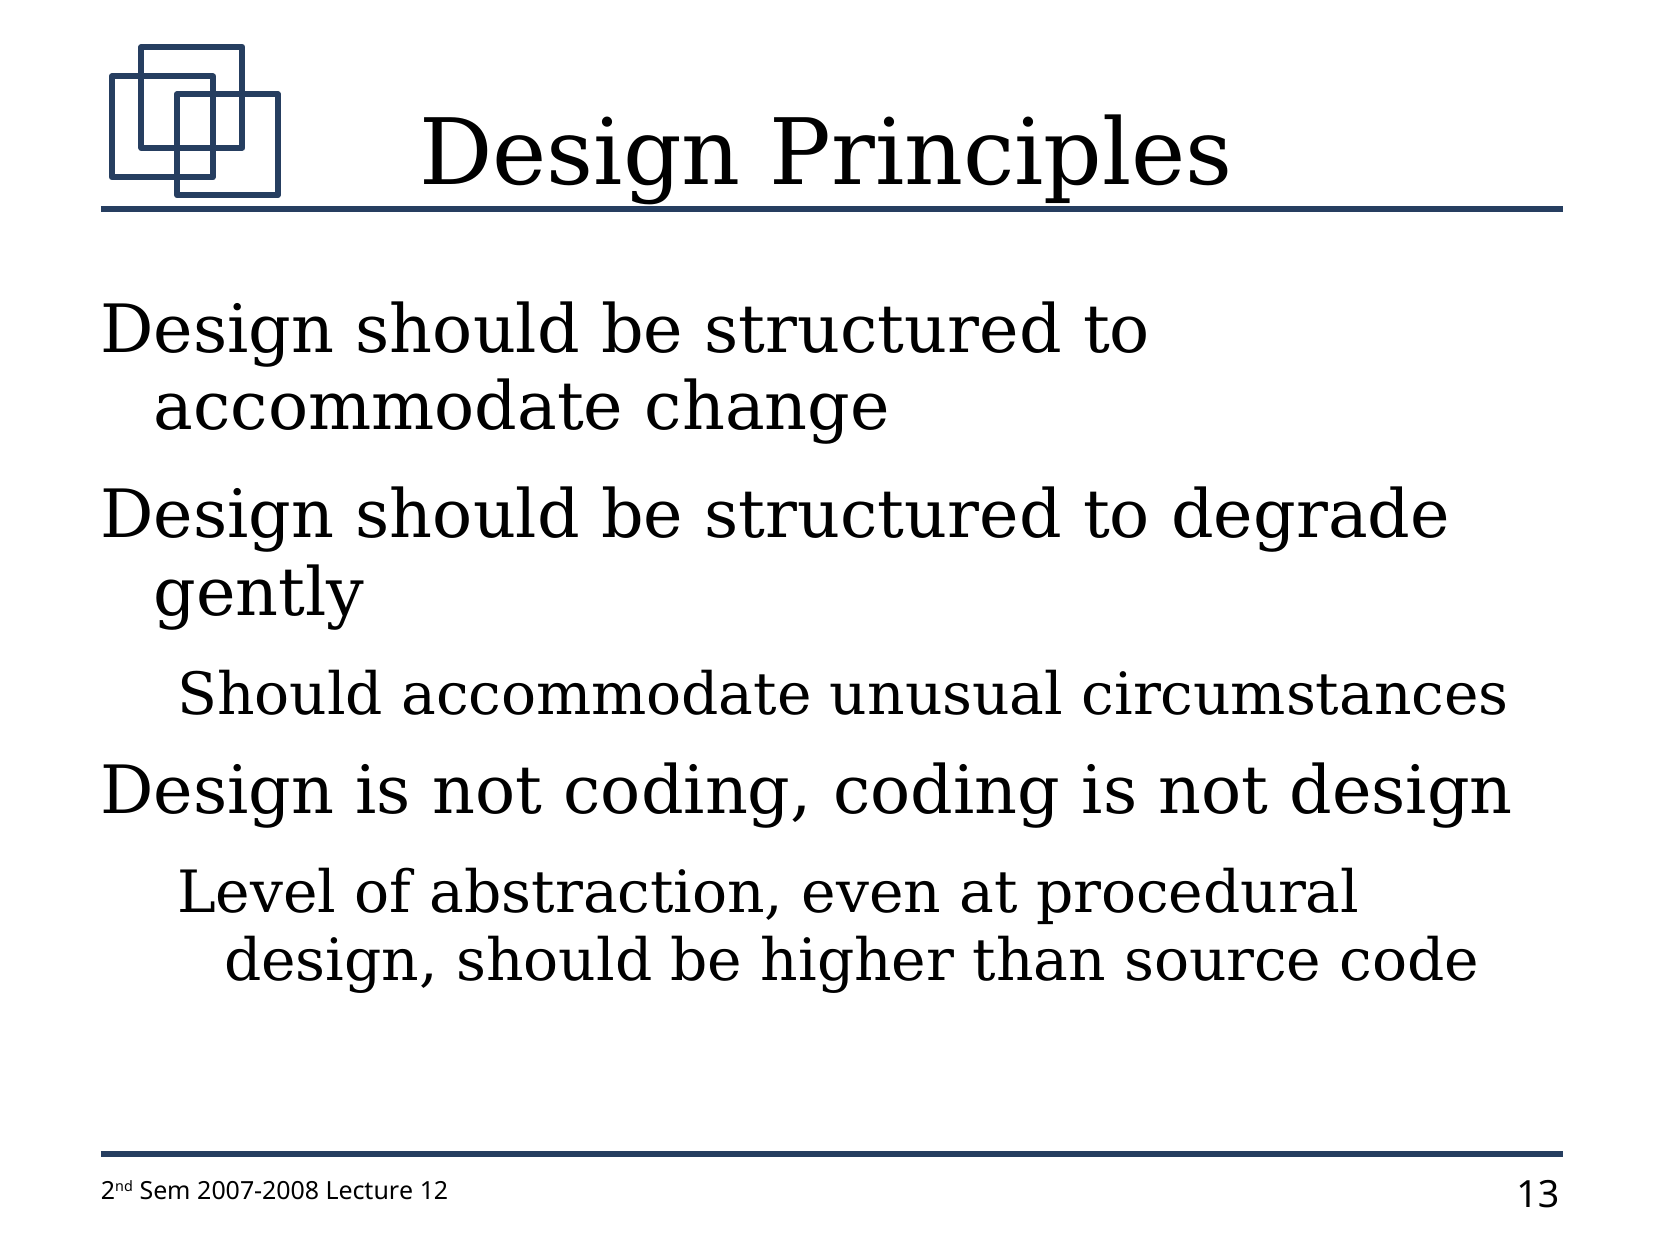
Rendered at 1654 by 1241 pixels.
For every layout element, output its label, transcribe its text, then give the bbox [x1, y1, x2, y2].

title Design Principles [82, 49, 1571, 257]
list Design should be structured to accommodate change Design should be structured to degrade gently Should accommodate unusual circumstances Design is not coding, coding is not design Level of abstraction, even at procedural design, should be higher than source code [82, 290, 1571, 1109]
